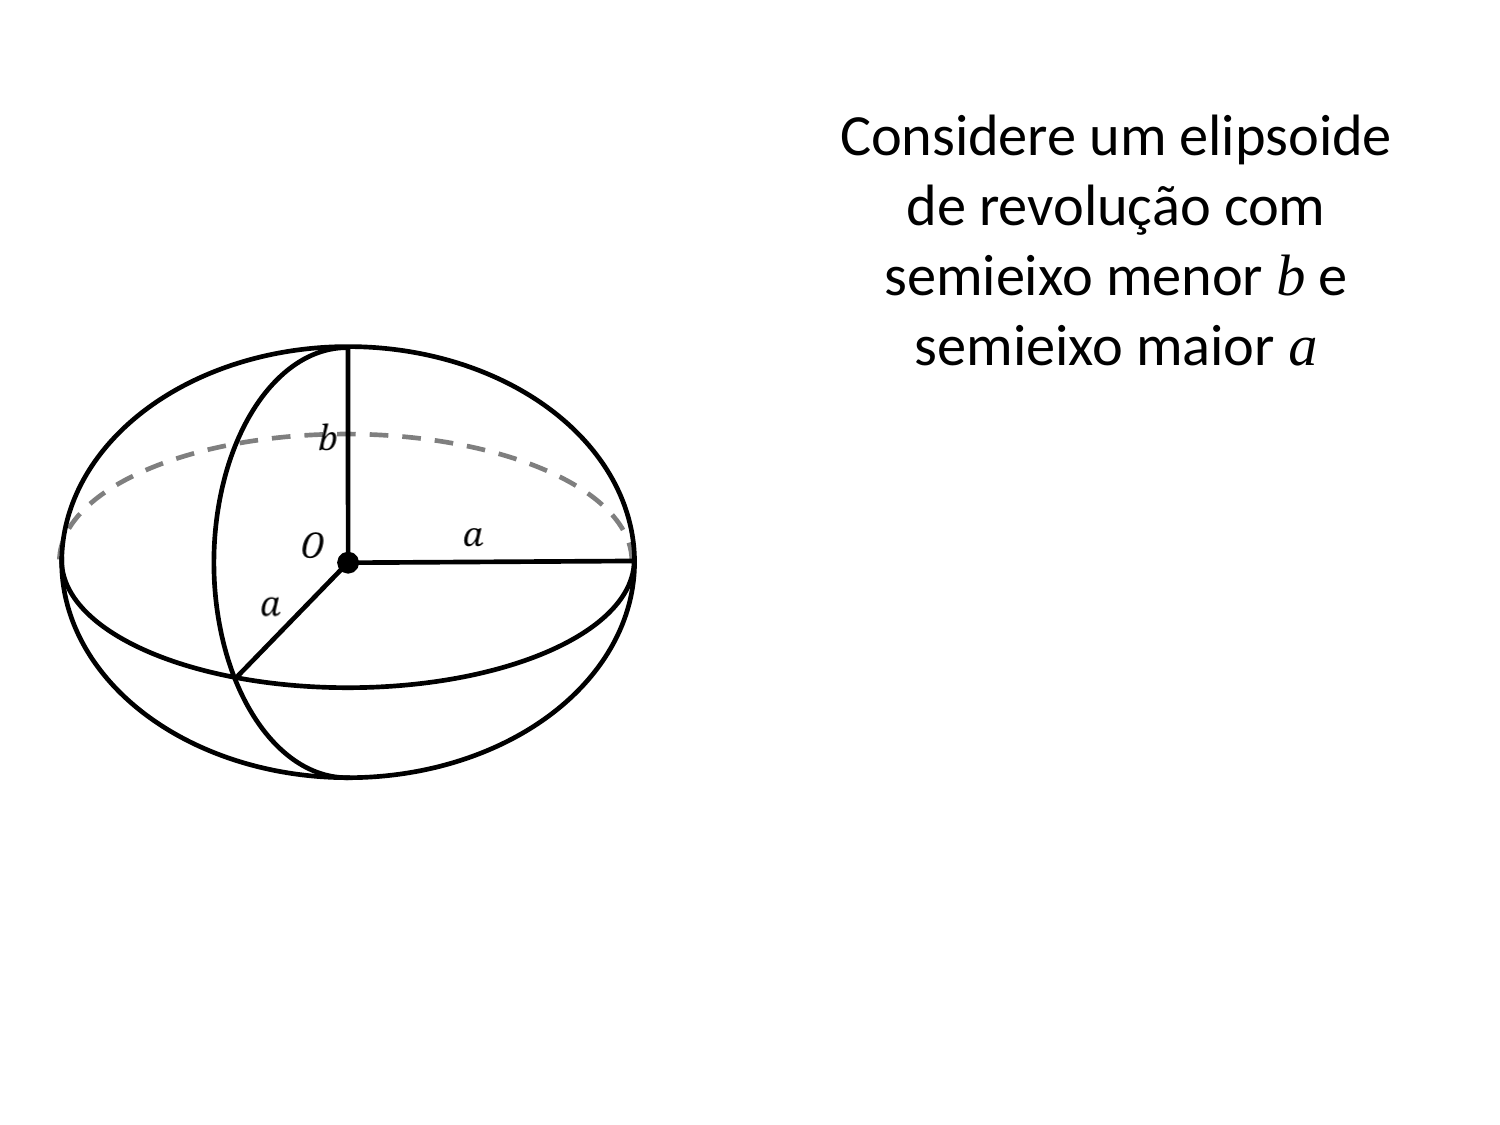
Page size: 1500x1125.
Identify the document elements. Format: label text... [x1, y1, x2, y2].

text_box Considere um elipsoide de revolução com semieixo menor b e semieixo maior a [820, 89, 1412, 385]
text_box [240, 515, 357, 634]
text_box [443, 503, 505, 564]
text_box [297, 407, 358, 468]
